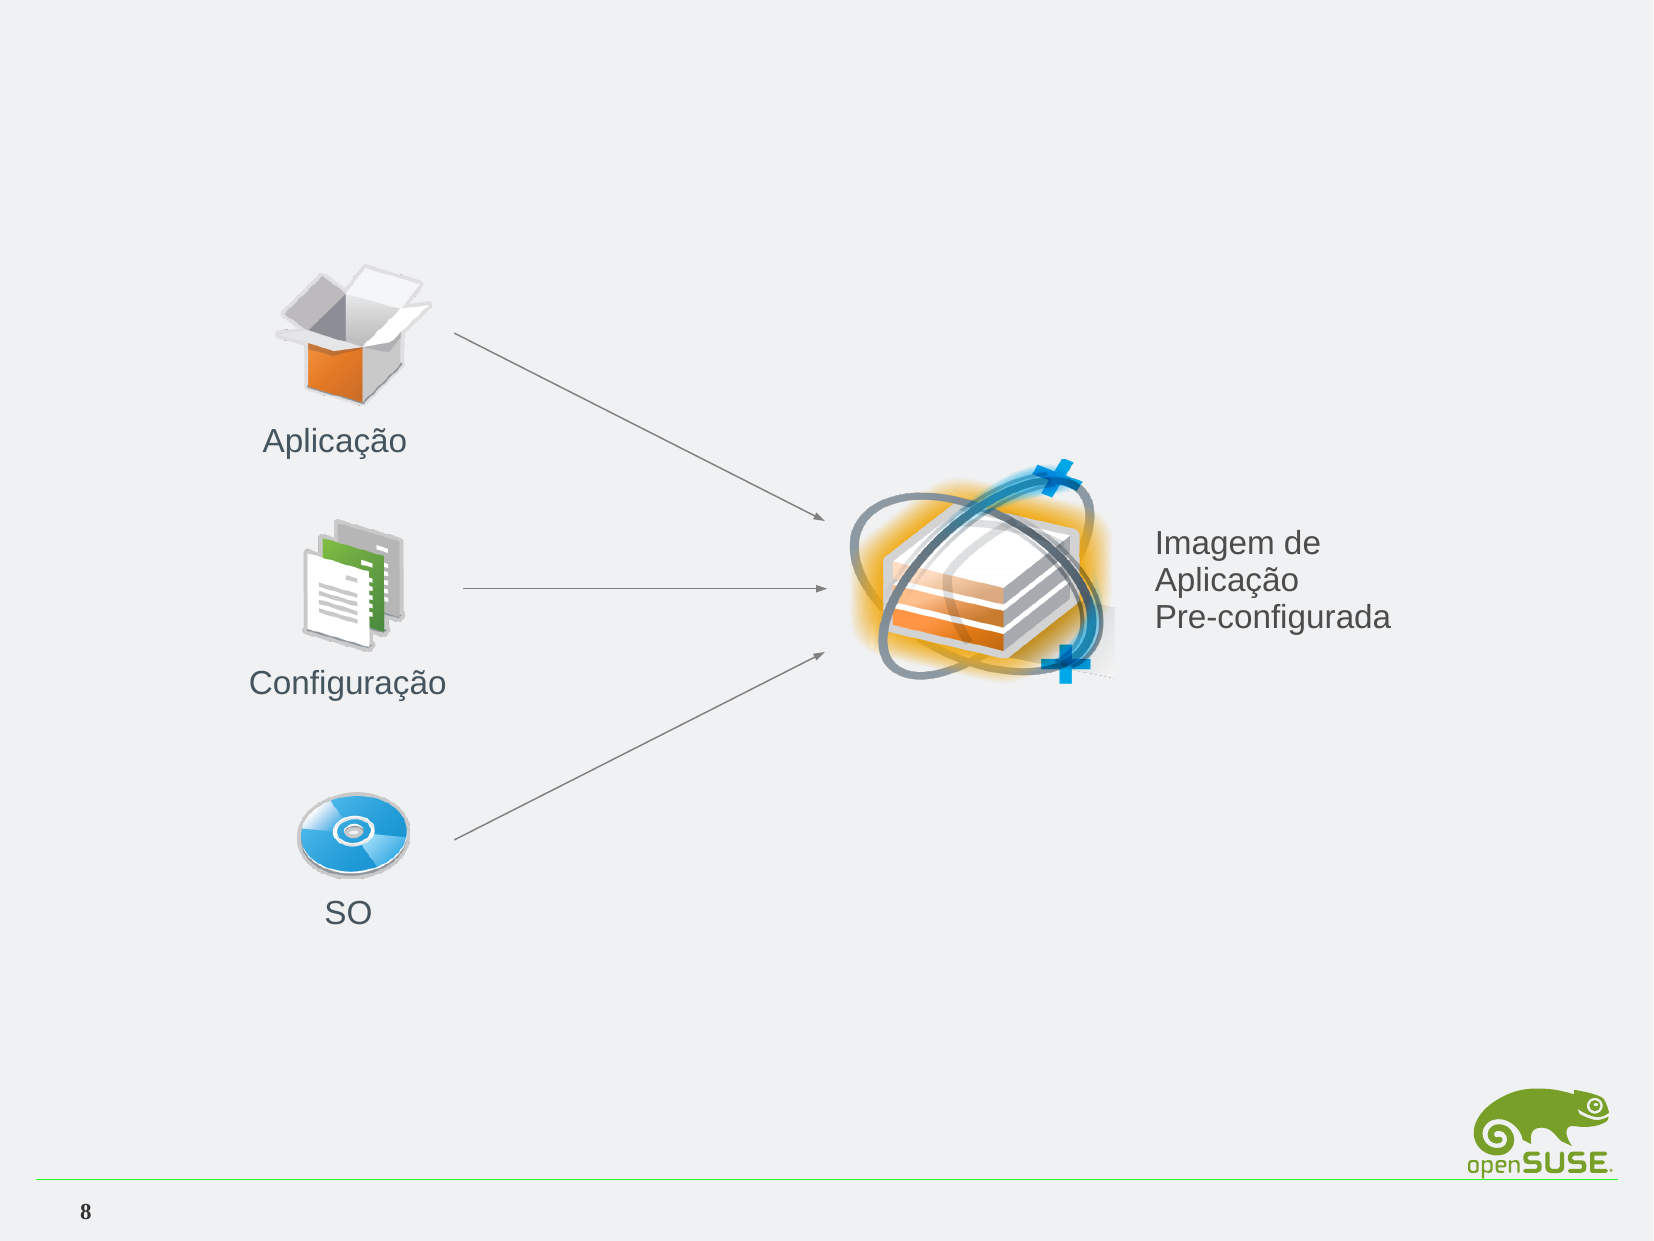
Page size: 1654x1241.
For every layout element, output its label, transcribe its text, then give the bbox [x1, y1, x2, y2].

picture [0, 0, 1654, 1241]
text_box Aplicação [247, 415, 504, 504]
text_box SO [309, 887, 544, 976]
text_box Imagem de Aplicação Pre-configurada [1140, 517, 1420, 681]
text_box Configuração [234, 657, 508, 746]
